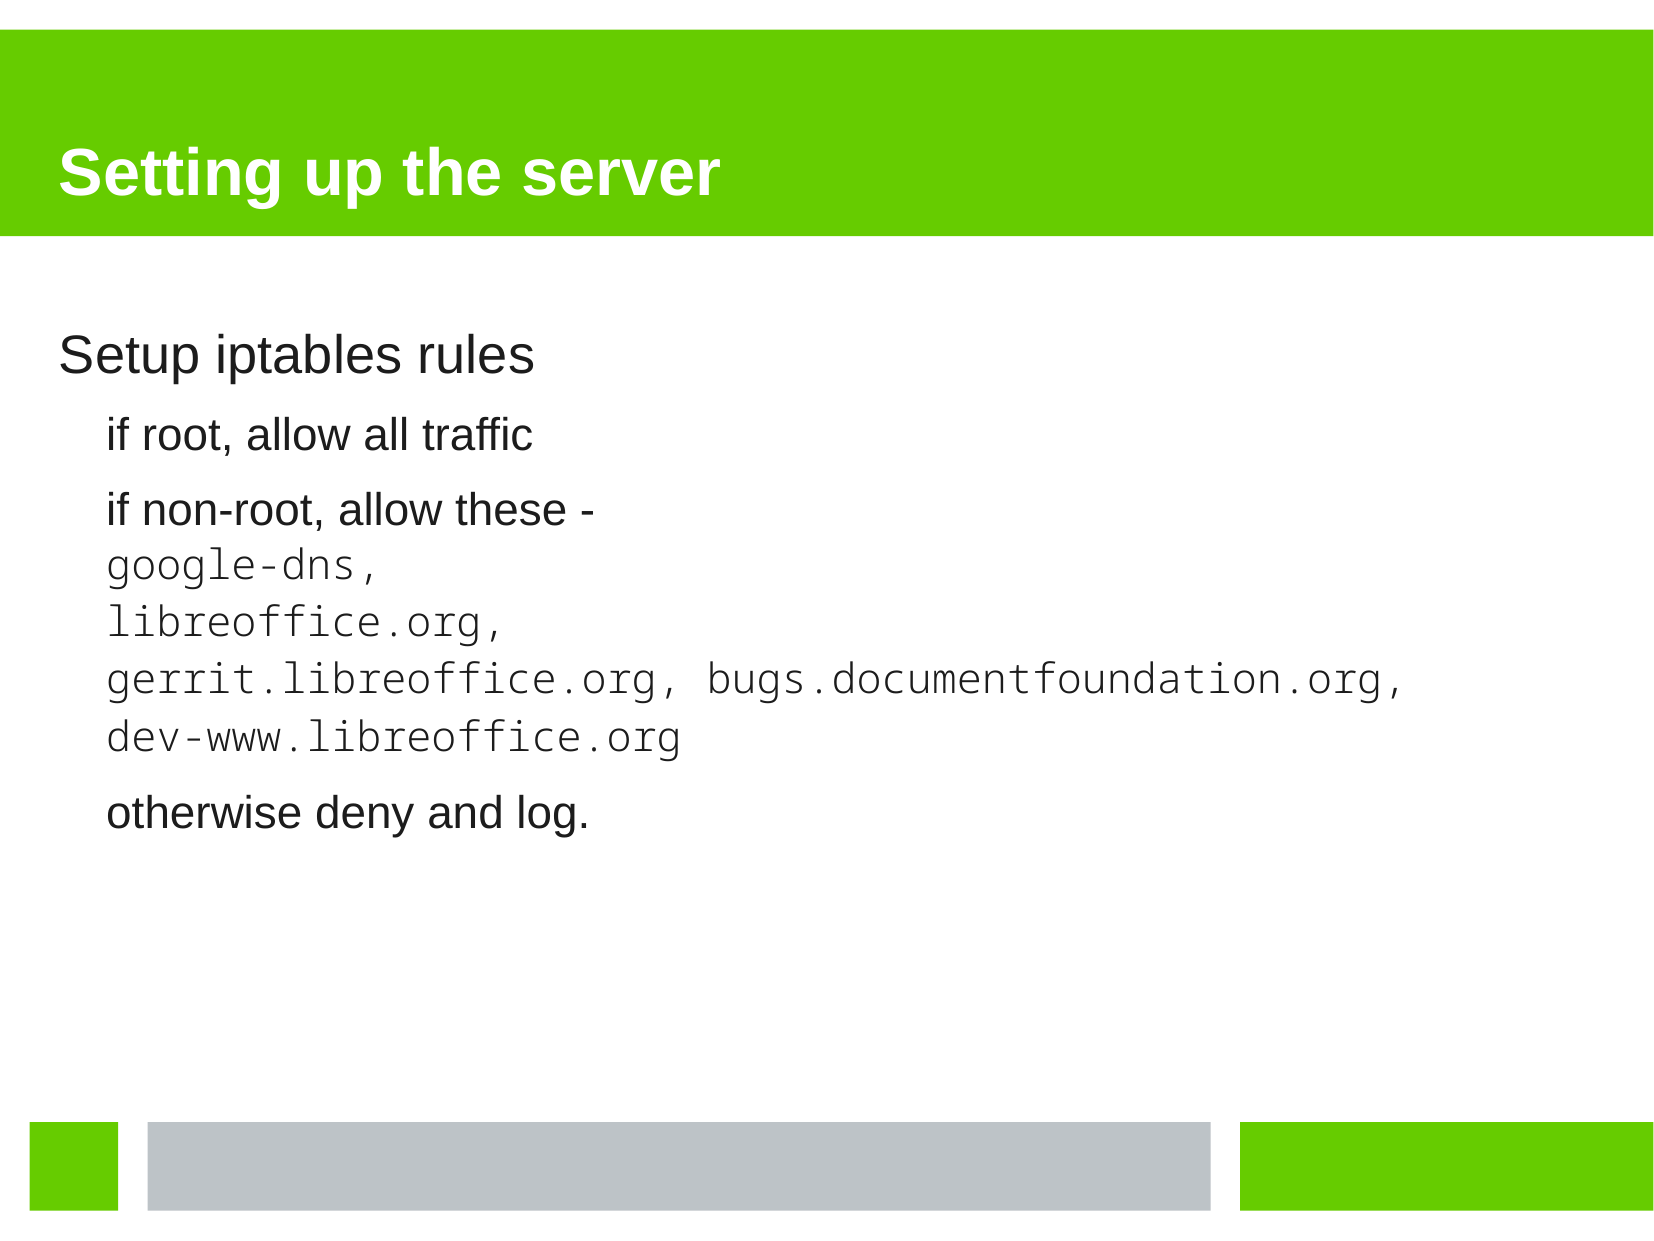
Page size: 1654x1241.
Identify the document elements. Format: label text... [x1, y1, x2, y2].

list Setup iptables rules if root, allow all traffic if non-root, allow these - google-dns, libreoffice.org, gerrit.libreoffice.org, bugs.documentfoundation.org, dev-www.libreoffice.org otherwise deny and log. [59, 324, 1565, 1093]
title Setting up the server [59, 49, 1548, 211]
